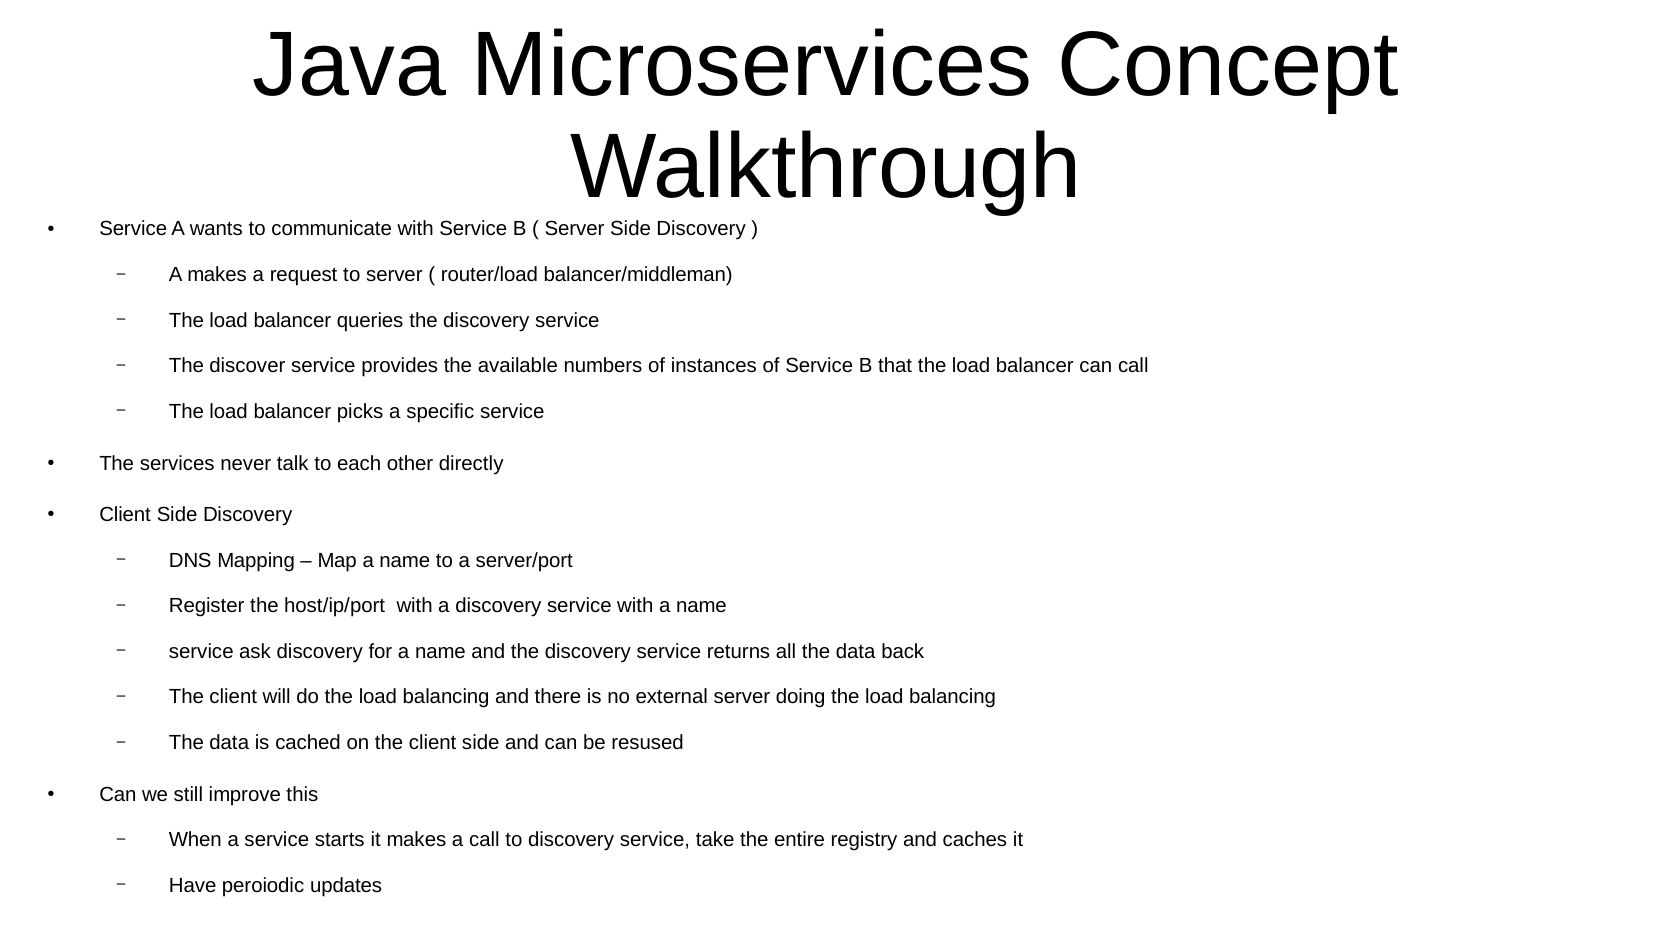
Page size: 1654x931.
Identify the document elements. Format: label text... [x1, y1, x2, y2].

title Java Microservices Concept Walkthrough [82, 12, 1571, 217]
list Service A wants to communicate with Service B ( Server Side Discovery ) A makes a request to server ( router/load balancer/middleman) The load balancer queries the discovery service The discover service provides the available numbers of instances of Service B that the load balancer can call The load balancer picks a specific service The services never talk to each other directly Client Side Discovery DNS Mapping – Map a name to a server/port Register the host/ip/port with a discovery service with a name service ask discovery for a name and the discovery service returns all the data back The client will do the load balancing and there is no external server doing the load balancing The data is cached on the client side and can be resused Can we still improve this When a service starts it makes a call to discovery service, take the entire registry and caches it Have peroiodic updates [30, 217, 1636, 901]
